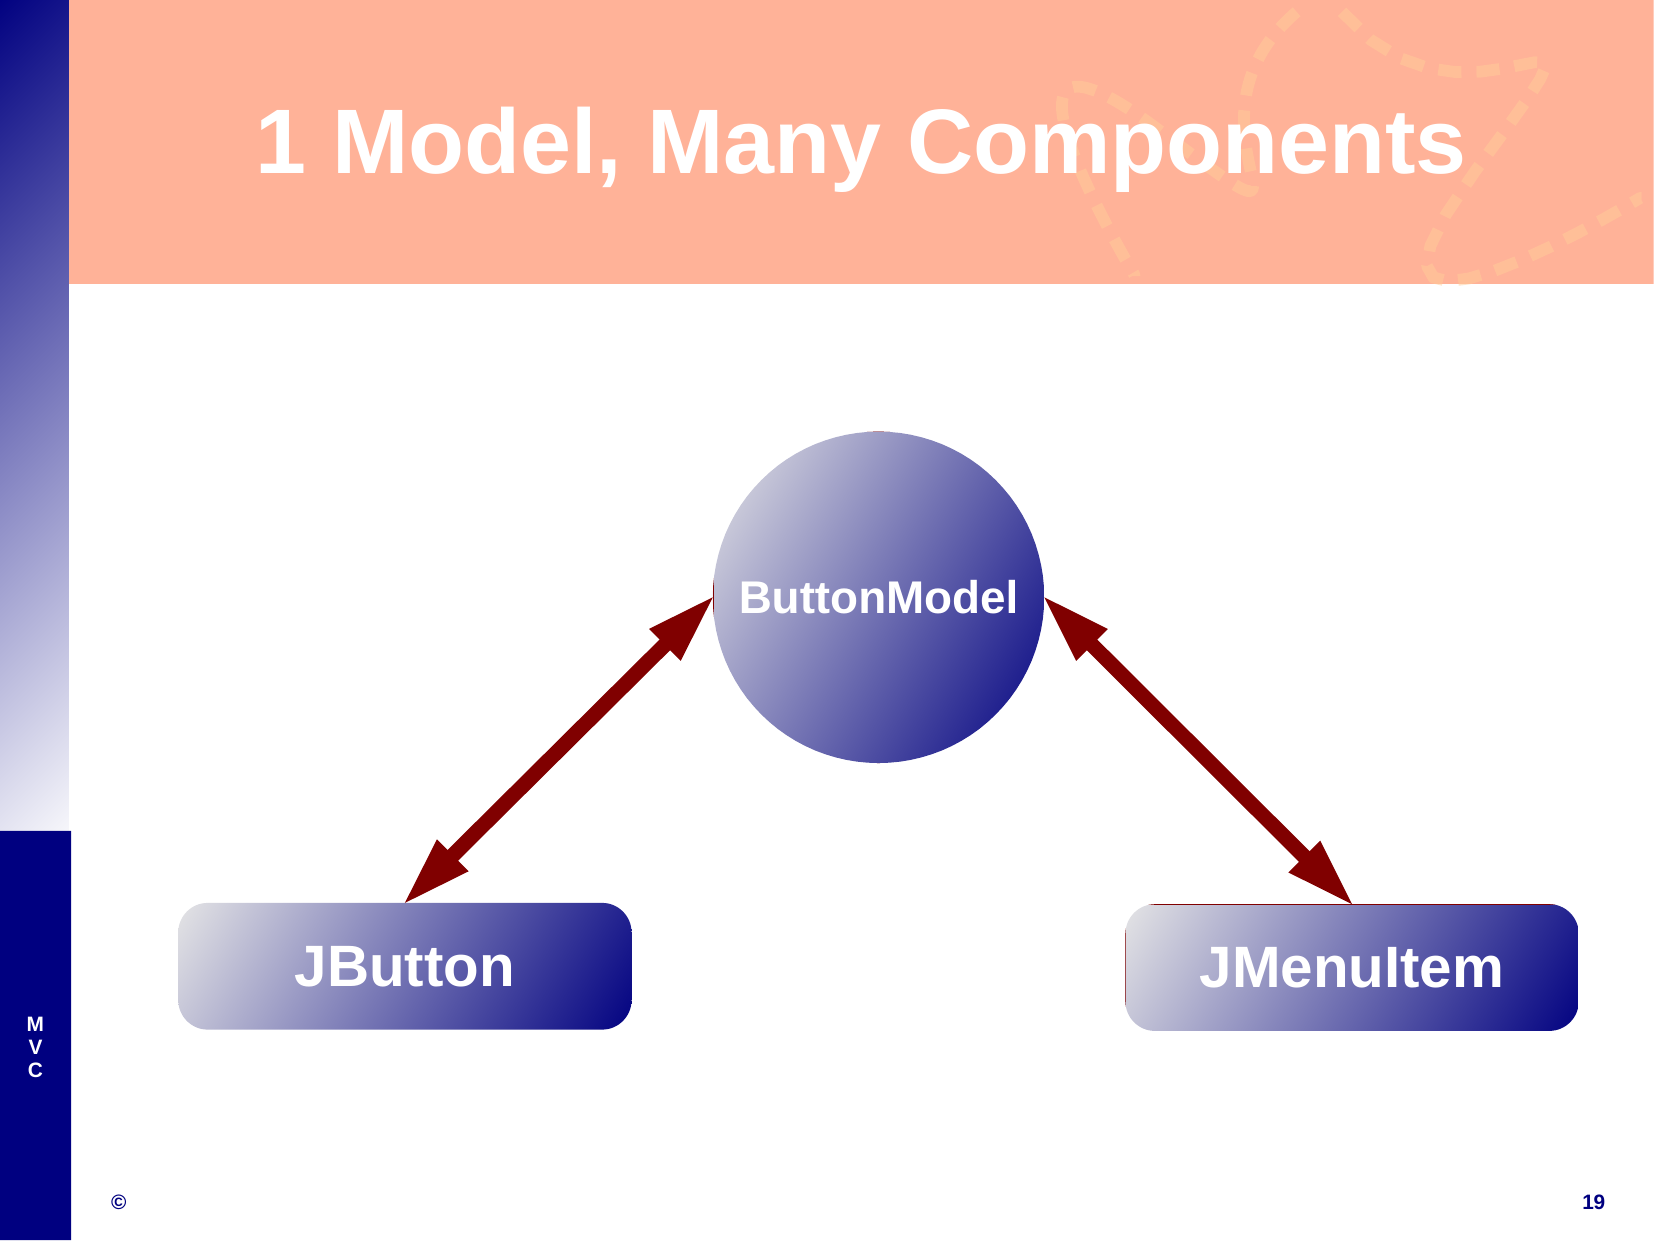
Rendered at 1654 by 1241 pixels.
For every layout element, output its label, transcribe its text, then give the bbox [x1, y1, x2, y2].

text_box M V C [0, 830, 71, 1241]
text_box JMenuItem [1125, 904, 1579, 1031]
title 1 Model, Many Components [70, 37, 1654, 246]
text_box ButtonModel [712, 431, 1045, 764]
text_box JButton [178, 902, 632, 1030]
